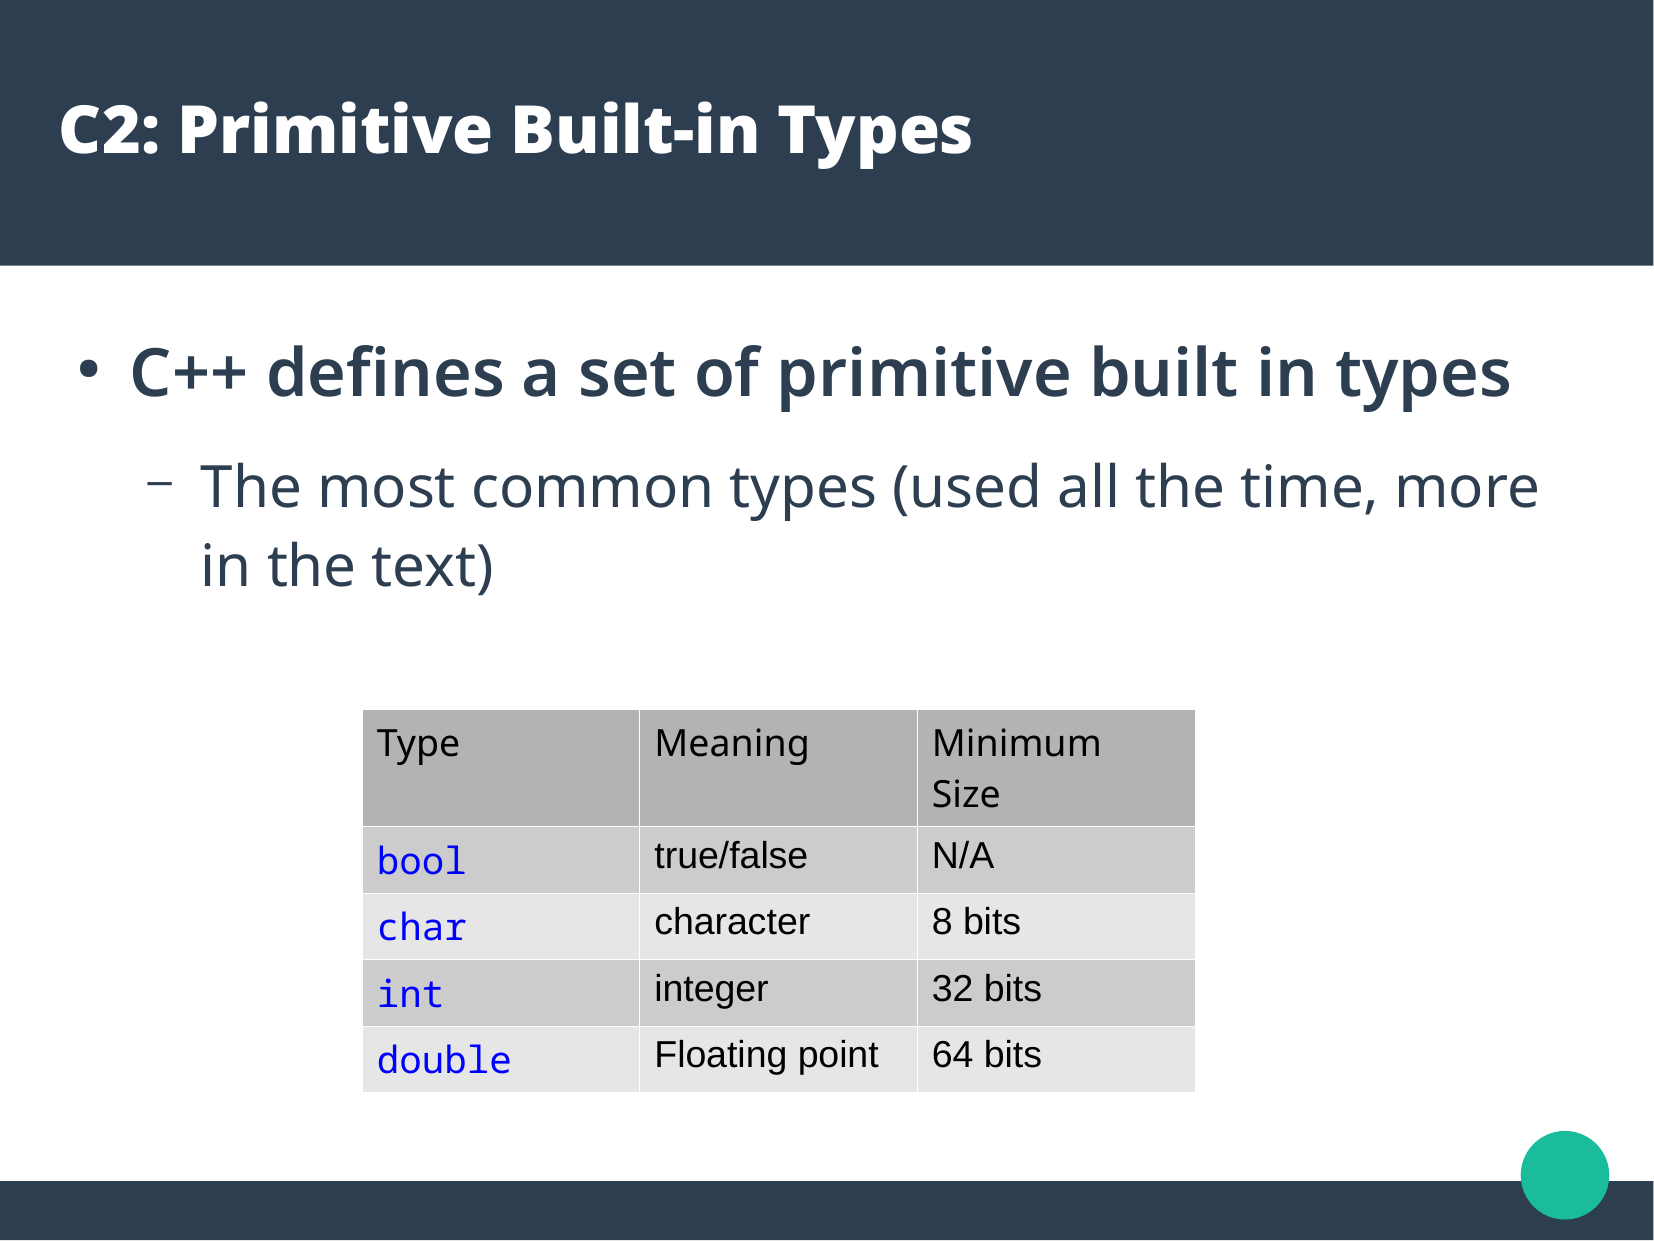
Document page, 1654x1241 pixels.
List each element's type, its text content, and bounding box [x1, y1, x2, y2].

table_cell integer [640, 960, 917, 1026]
table_cell true/false [640, 827, 917, 893]
table_cell char [363, 894, 639, 959]
table_cell bool [363, 827, 639, 893]
table_header Type [363, 710, 639, 826]
table_cell 64 bits [918, 1027, 1195, 1092]
table_cell Floating point [640, 1027, 917, 1092]
table_cell 32 bits [918, 960, 1195, 1026]
table_header Meaning [640, 710, 917, 826]
table_cell 8 bits [918, 894, 1195, 959]
table_cell double [363, 1027, 639, 1092]
table_cell N/A [918, 827, 1195, 893]
list C++ defines a set of primitive built in types The most common types (used all the time, more in the text) [59, 324, 1595, 1152]
table_cell character [640, 894, 917, 959]
title C2: Primitive Built-in Types [59, 49, 1595, 207]
table_cell int [363, 960, 639, 1026]
table_header Minimum Size [918, 710, 1195, 826]
